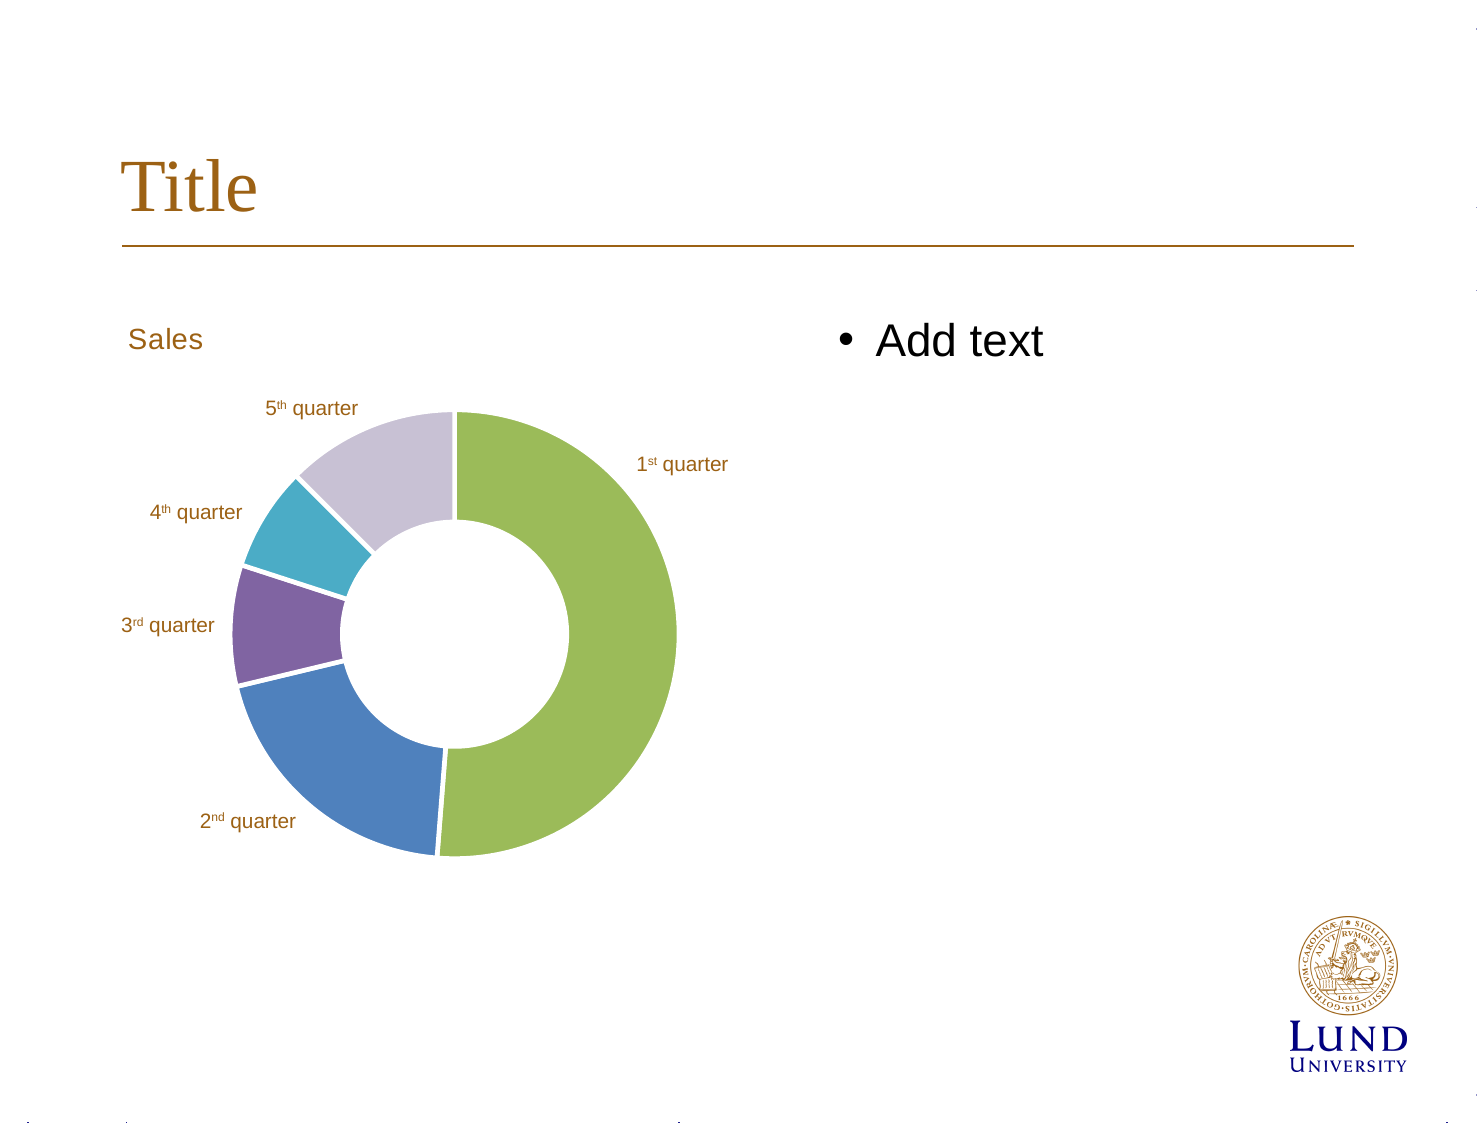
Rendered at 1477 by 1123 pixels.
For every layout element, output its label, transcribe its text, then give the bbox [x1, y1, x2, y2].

text_box 4th quarter [134, 491, 258, 532]
text_box 5th quarter [250, 387, 374, 428]
text_box 2nd quarter [184, 799, 312, 840]
chart [101, 303, 839, 882]
title Title [105, 46, 1354, 234]
text_box 3rd quarter [106, 604, 230, 645]
list Add text [823, 303, 1353, 880]
picture [1290, 916, 1407, 1072]
text_box 1st quarter [621, 442, 744, 483]
